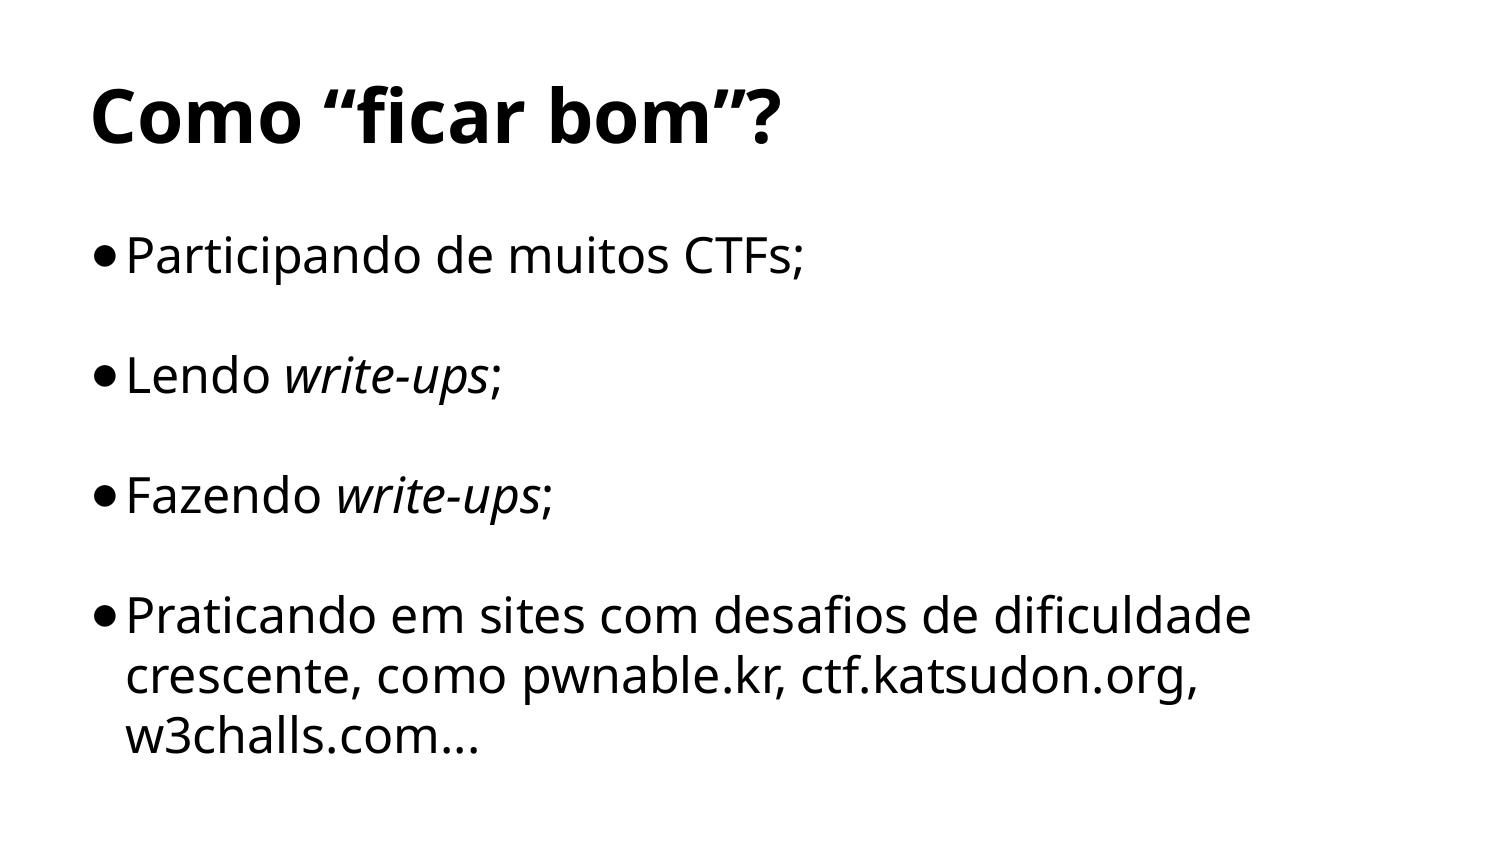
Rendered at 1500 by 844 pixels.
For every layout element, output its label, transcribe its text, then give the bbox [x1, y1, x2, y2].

text_box Como “ficar bom”? [75, 33, 1425, 174]
text_box Participando de muitos CTFs; Lendo write-ups; Fazendo write-ups; Praticando em sites com desafios de dificuldade crescente, como pwnable.kr, ctf.katsudon.org, w3challs.com... [75, 208, 1425, 820]
